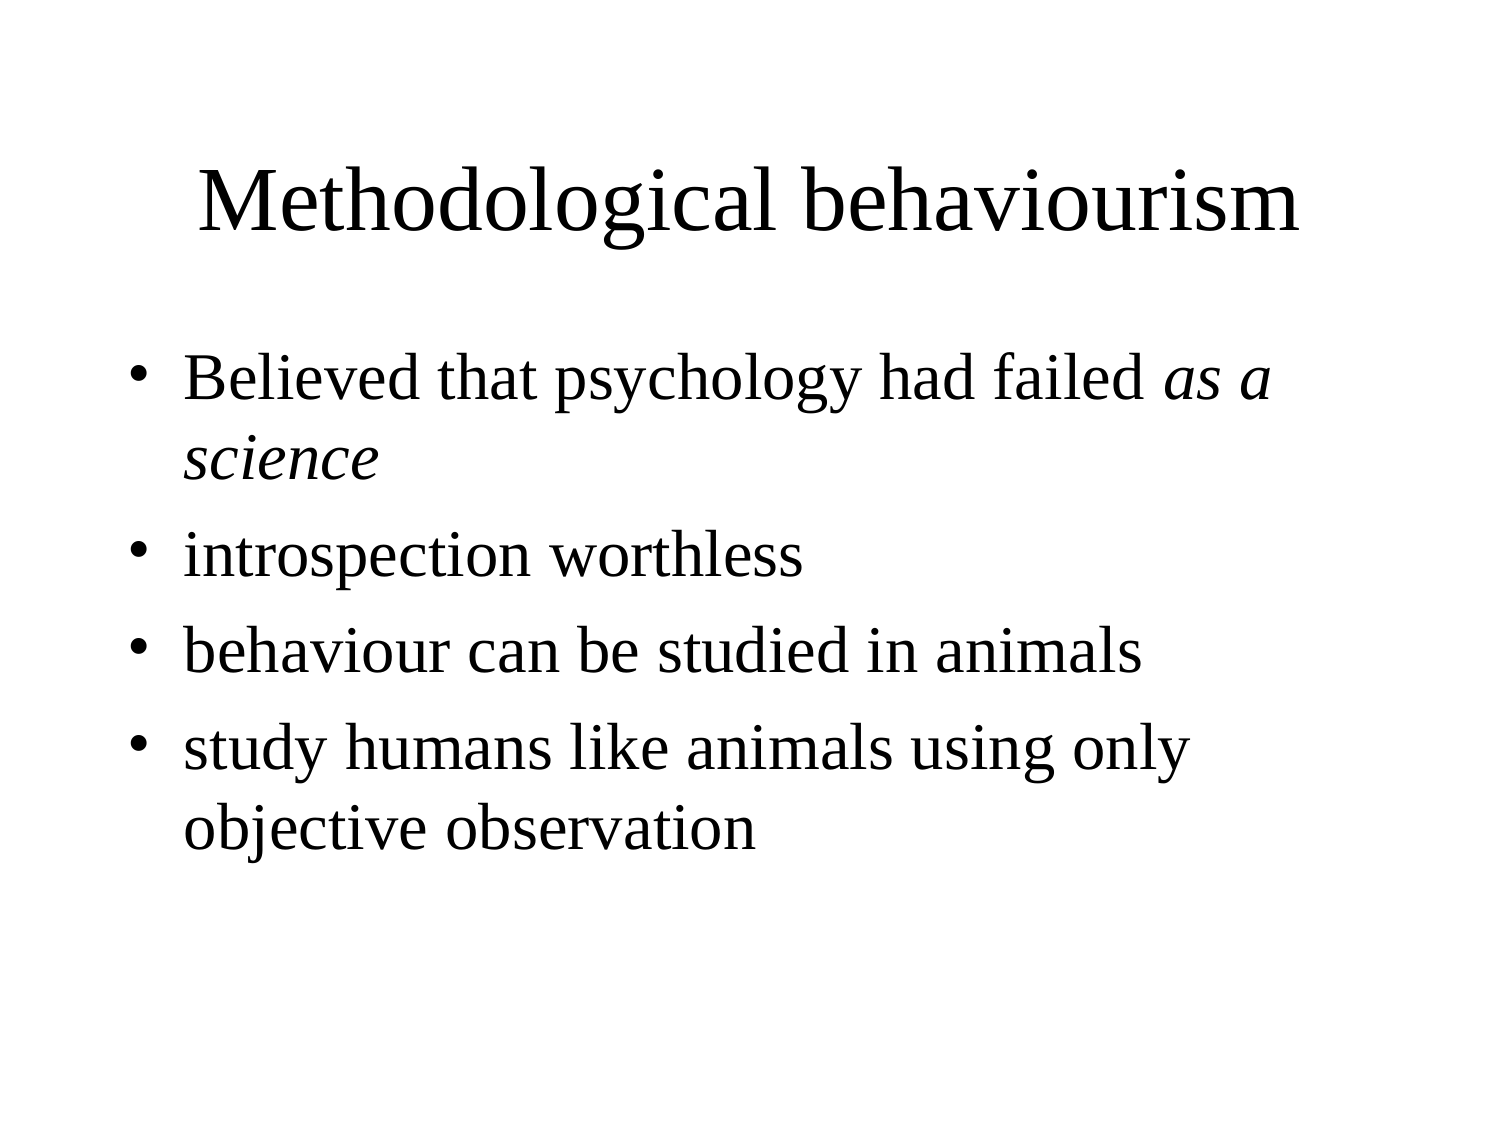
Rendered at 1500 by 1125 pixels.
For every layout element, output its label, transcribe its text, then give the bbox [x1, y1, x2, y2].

list Believed that psychology had failed as a science introspection worthless behaviour can be studied in animals study humans like animals using only objective observation [112, 324, 1388, 1000]
title Methodological behaviourism [112, 99, 1388, 288]
